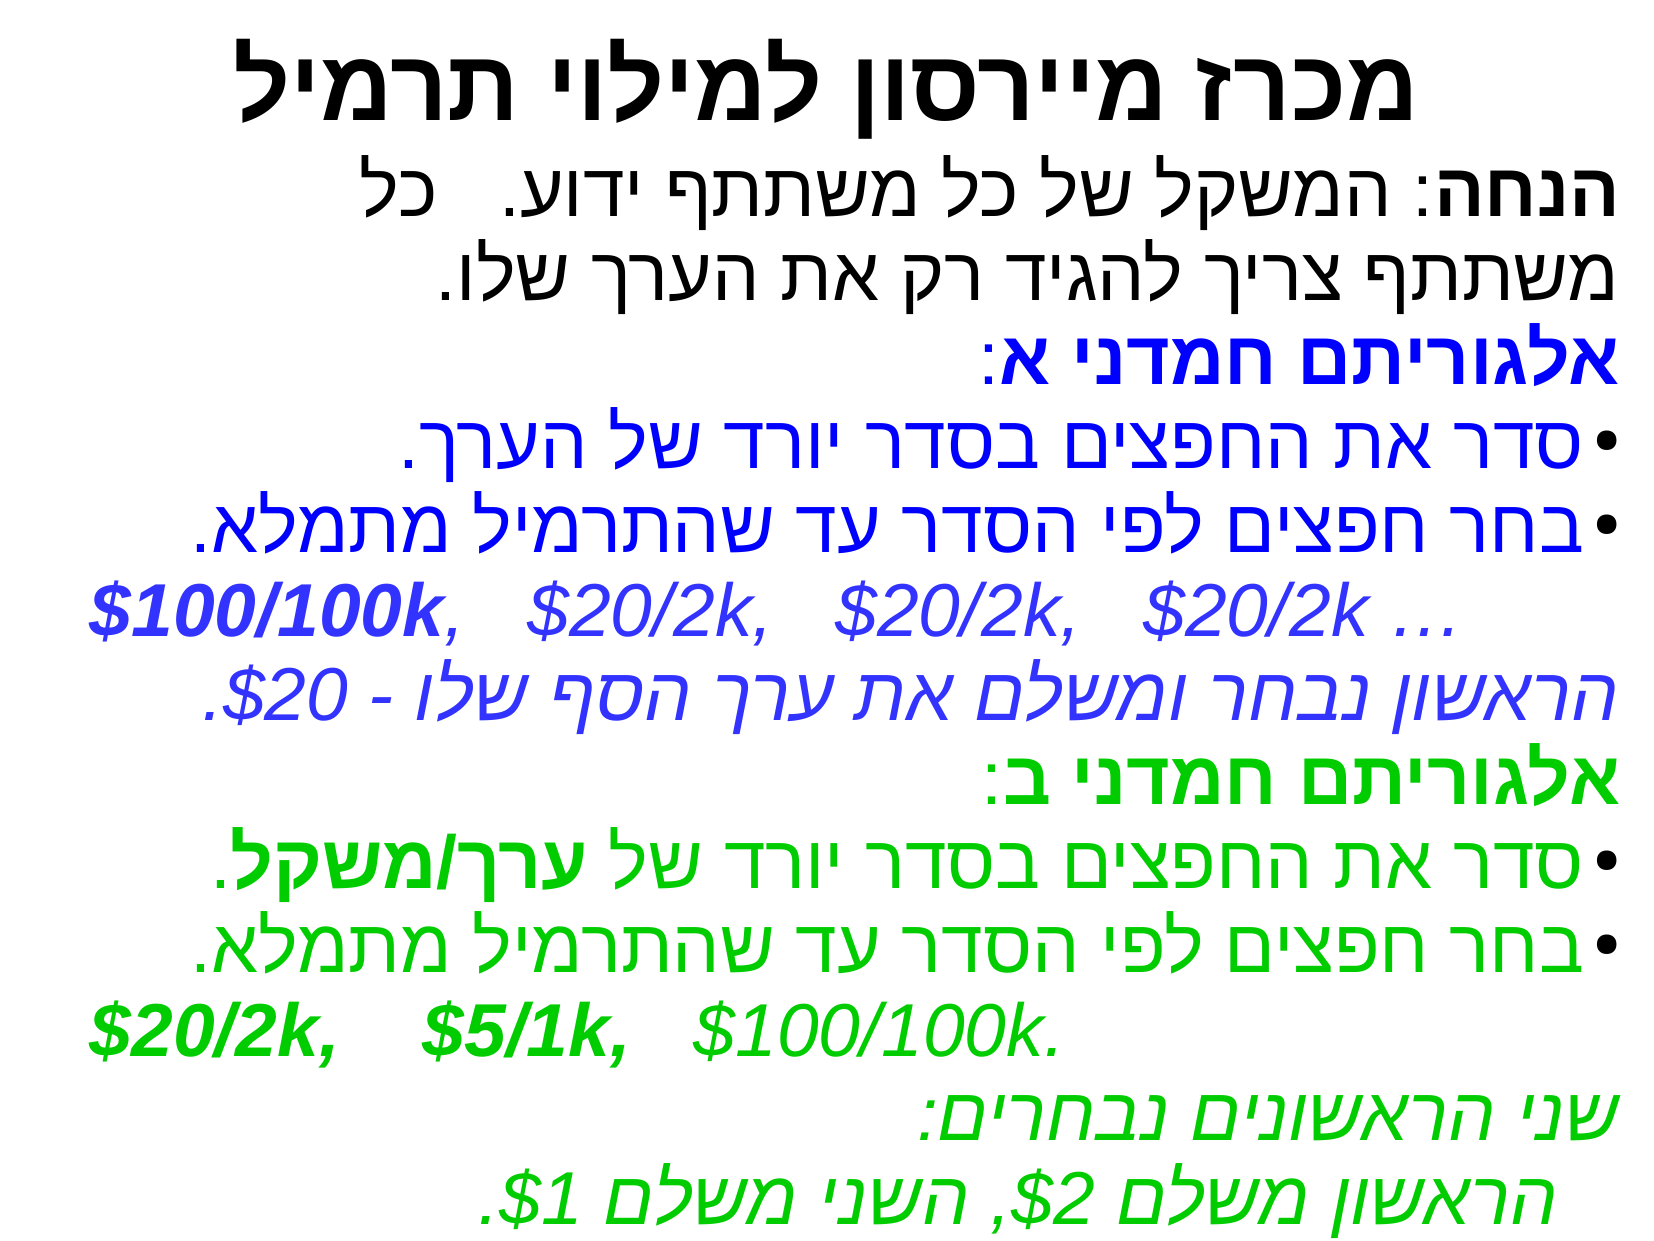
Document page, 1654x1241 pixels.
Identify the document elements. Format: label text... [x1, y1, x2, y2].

text_box הנחה: המשקל של כל משתתף ידוע. כל משתתף צריך להגיד רק את הערך שלו. אלגוריתם חמדני א: סדר את החפצים בסדר יורד של הערך. בחר חפצים לפי הסדר עד שהתרמיל מתמלא. $100/100k, $20/2k, $20/2k, $20/2k … הראשון נבחר ומשלם את ערך הסף שלו - $20. אלגוריתם חמדני ב: סדר את החפצים בסדר יורד של ערך/משקל. בחר חפצים לפי הסדר עד שהתרמיל מתמלא. $20/2k, $5/1k, $100/100k. שני הראשונים נבחרים: הראשון משלם $2, השני משלם $1. [75, 141, 1636, 1241]
title מכרז מיירסון למילוי תרמיל [0, 21, 1654, 151]
